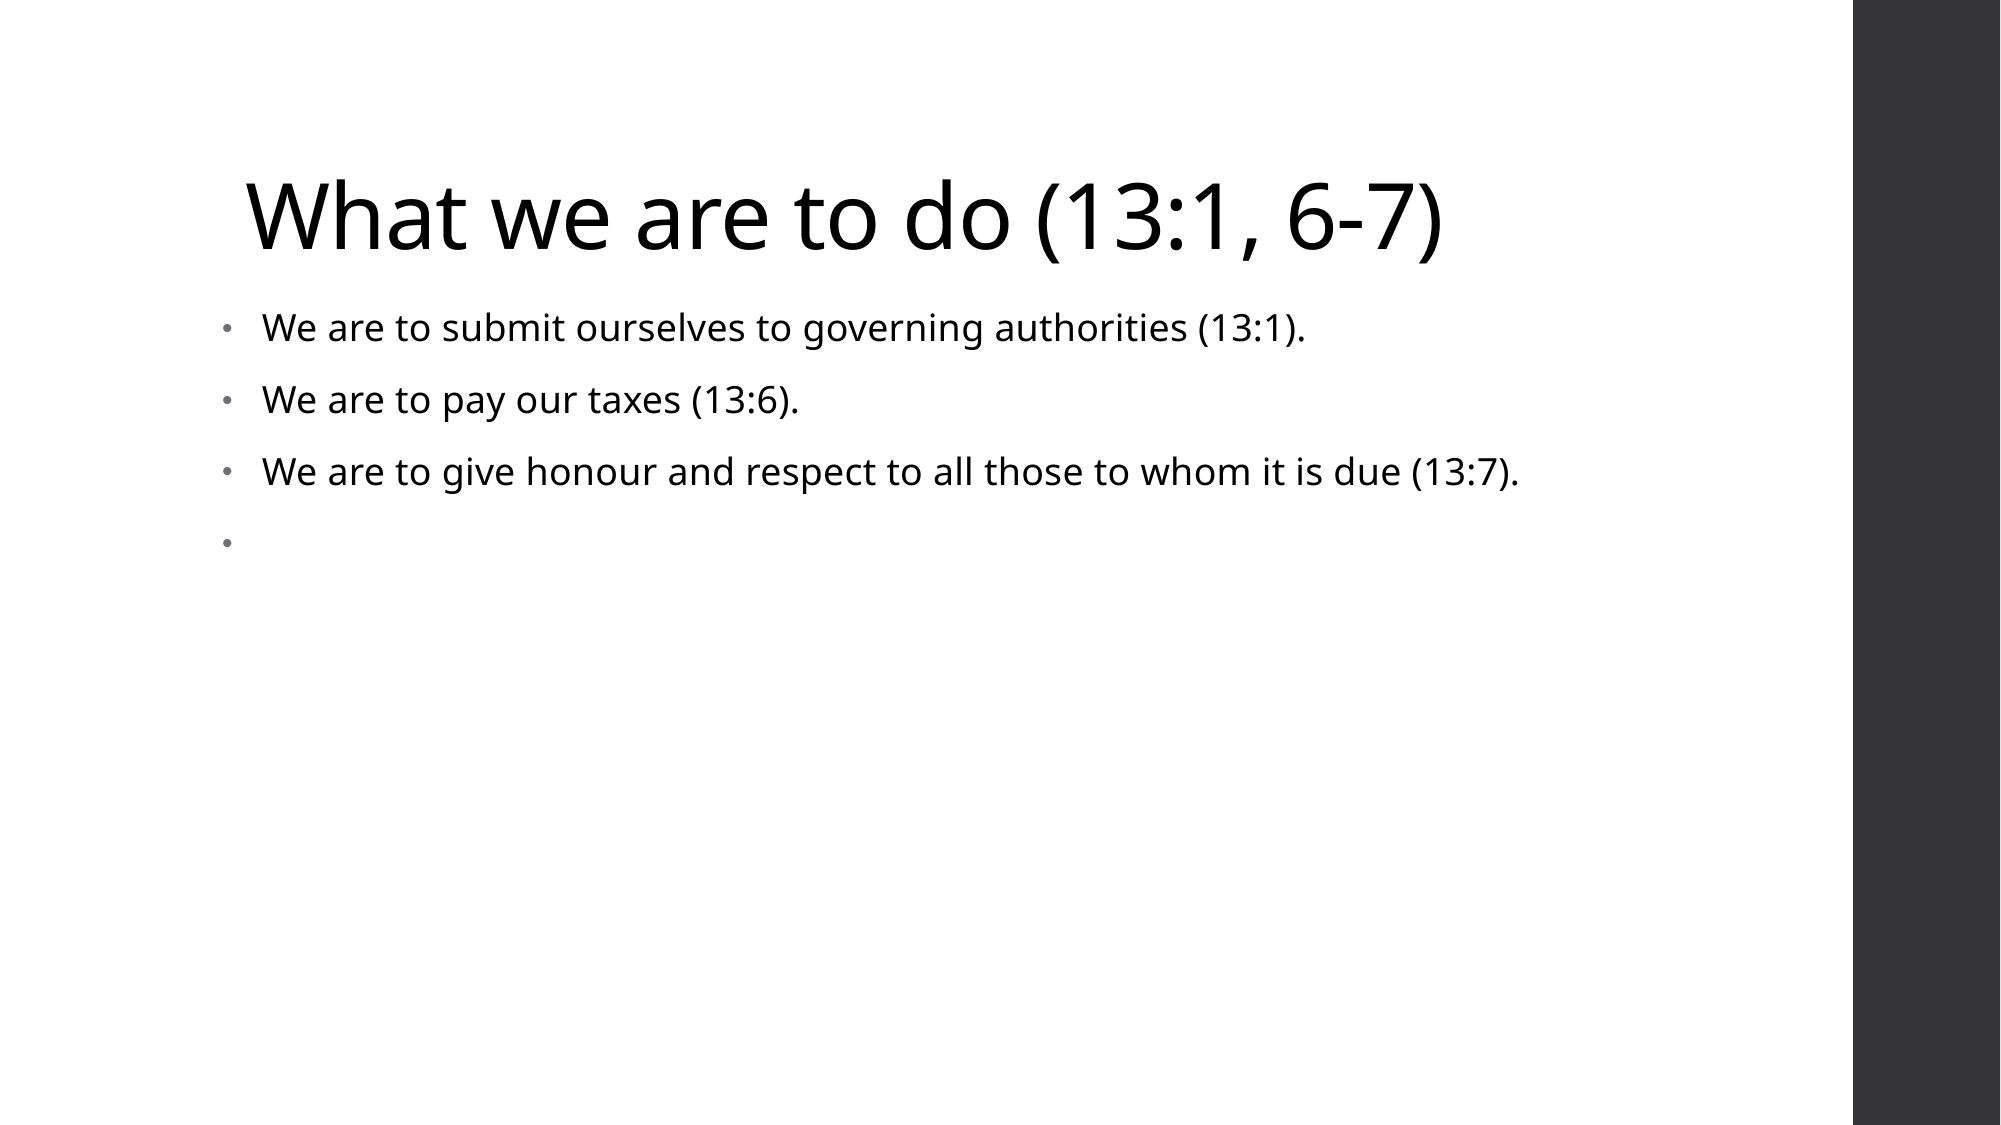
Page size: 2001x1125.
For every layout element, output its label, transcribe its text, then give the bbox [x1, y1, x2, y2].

title What we are to do (13:1, 6-7) [206, 60, 1797, 278]
list We are to submit ourselves to governing authorities (13:1). We are to pay our taxes (13:6). We are to give honour and respect to all those to whom it is due (13:7). [206, 299, 1617, 1014]
